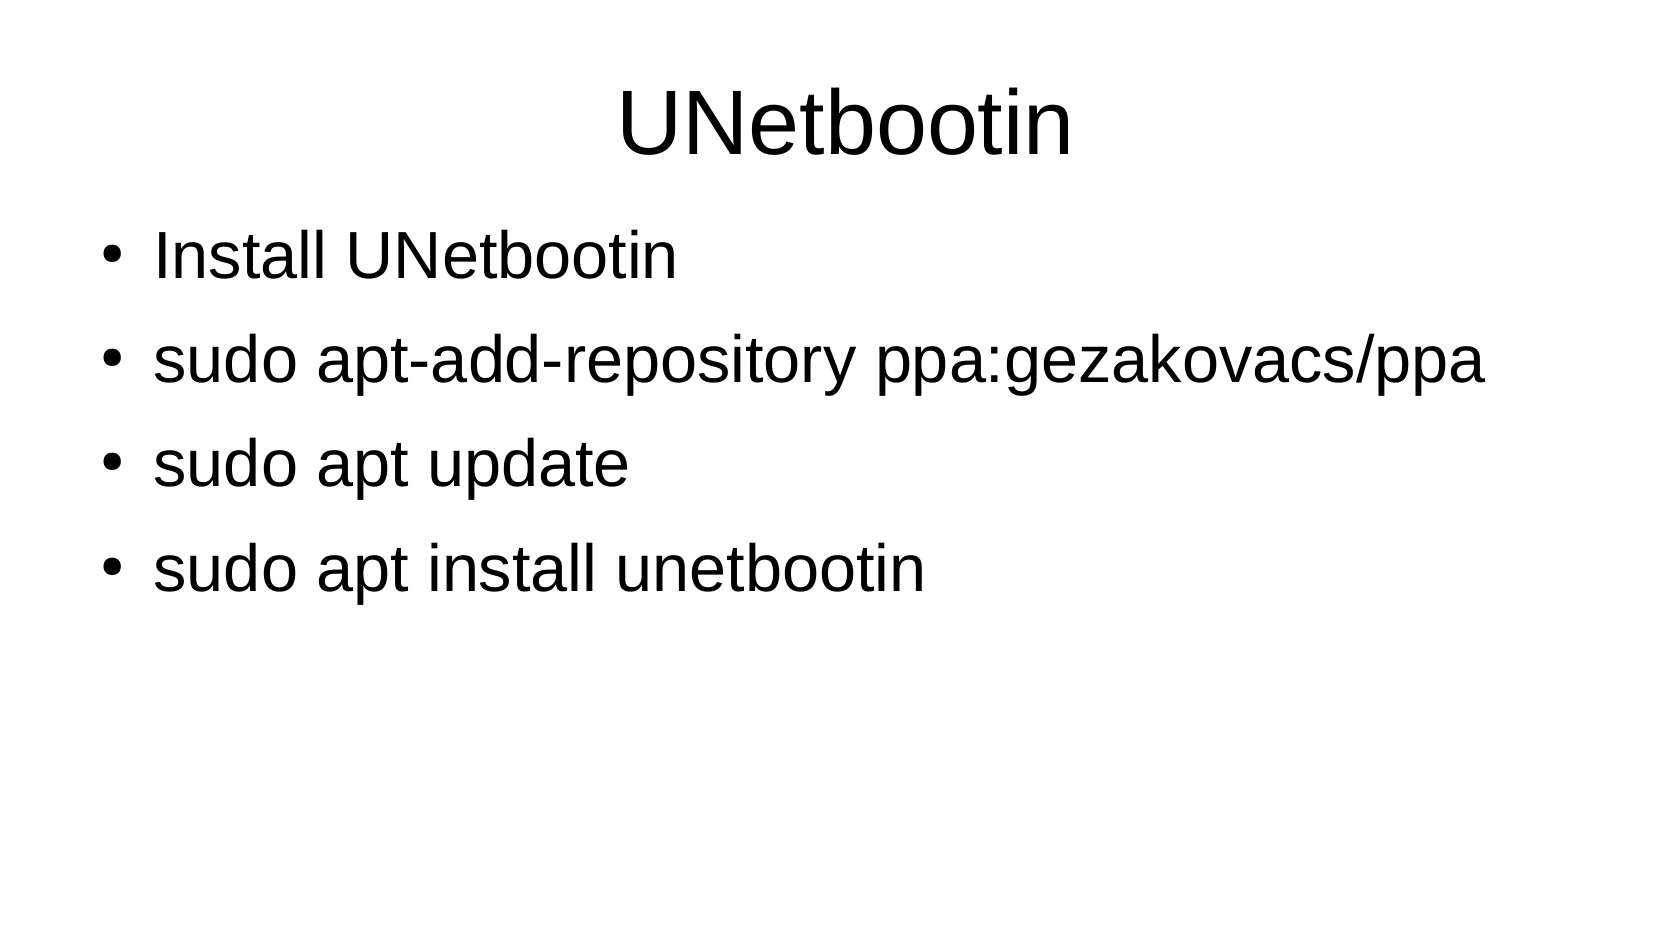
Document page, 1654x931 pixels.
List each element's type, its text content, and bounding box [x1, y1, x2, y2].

list Install UNetbootin sudo apt-add-repository ppa:gezakovacs/ppa sudo apt update sudo apt install unetbootin [82, 217, 1571, 758]
title UNetbootin [101, 19, 1591, 226]
